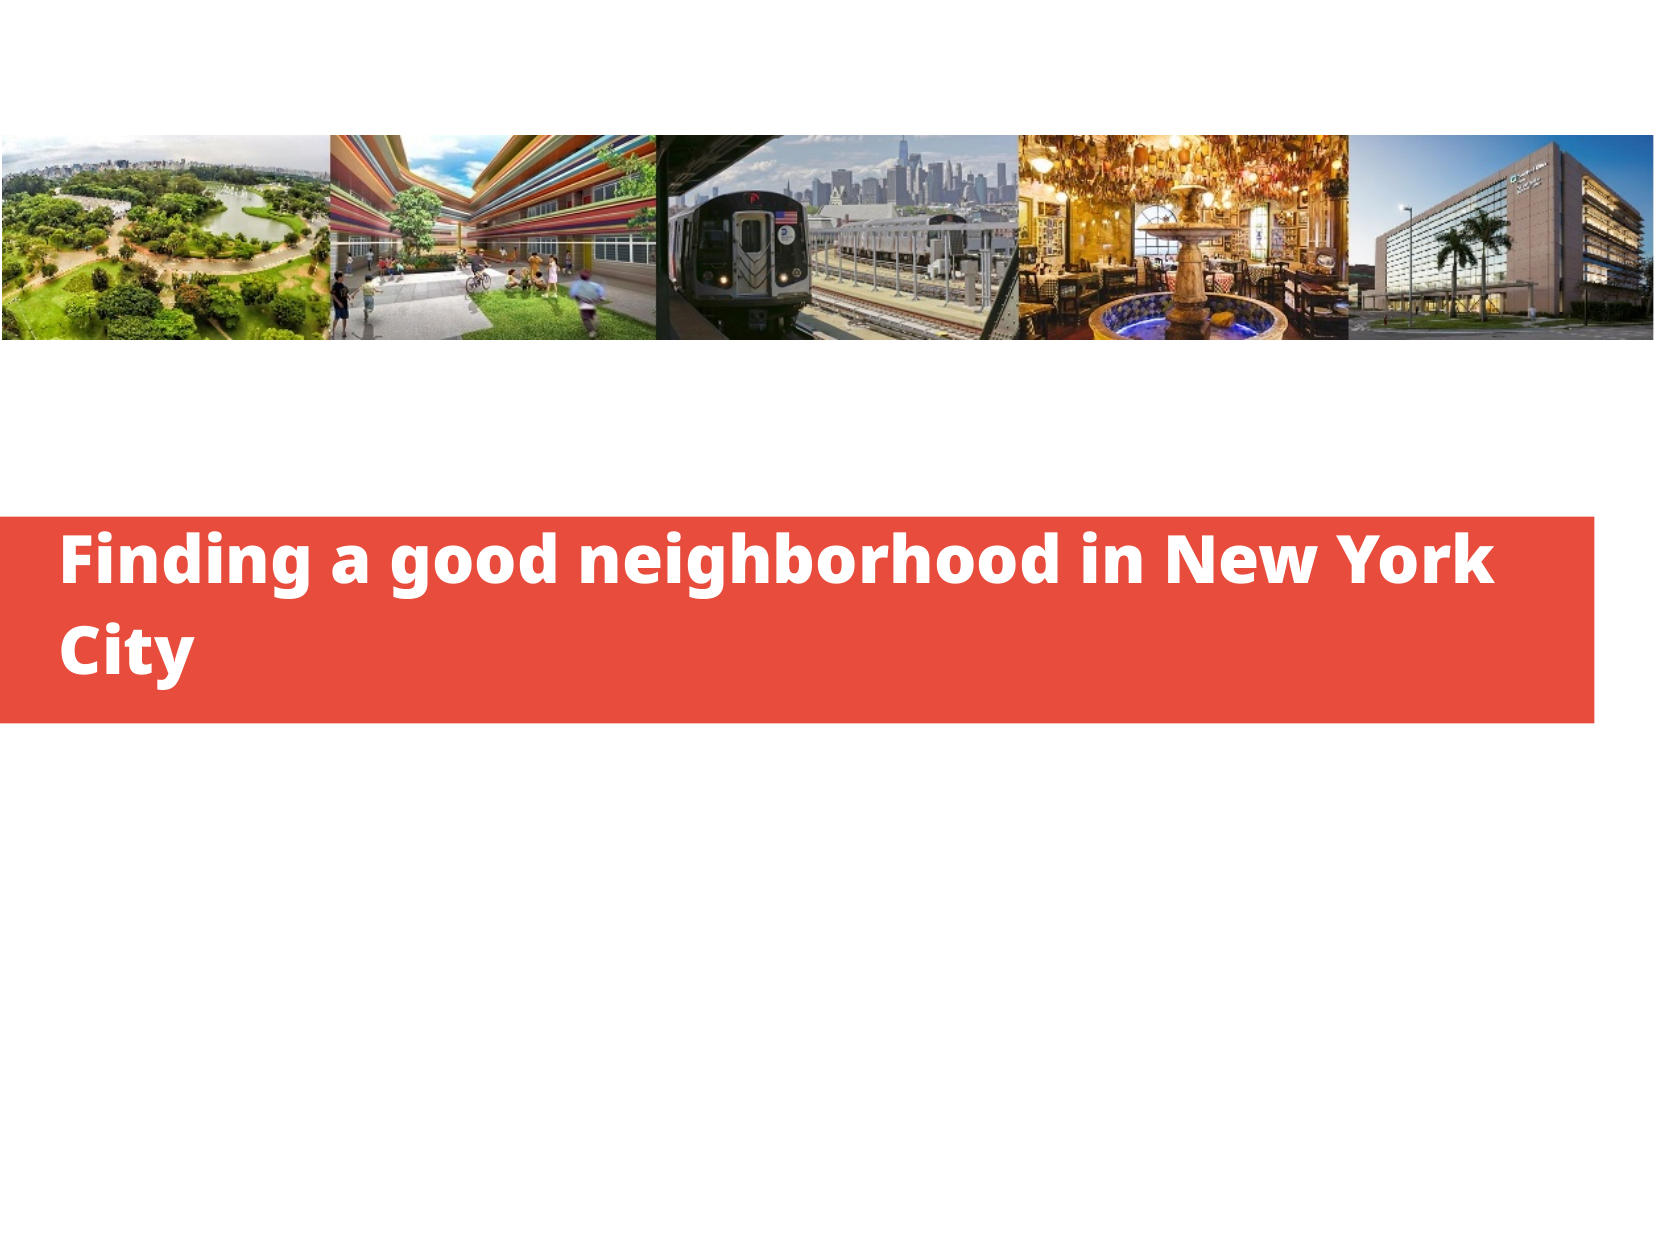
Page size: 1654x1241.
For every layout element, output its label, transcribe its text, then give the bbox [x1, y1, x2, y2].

picture [2, 135, 1654, 340]
title Finding a good neighborhood in New York City [59, 546, 1595, 694]
